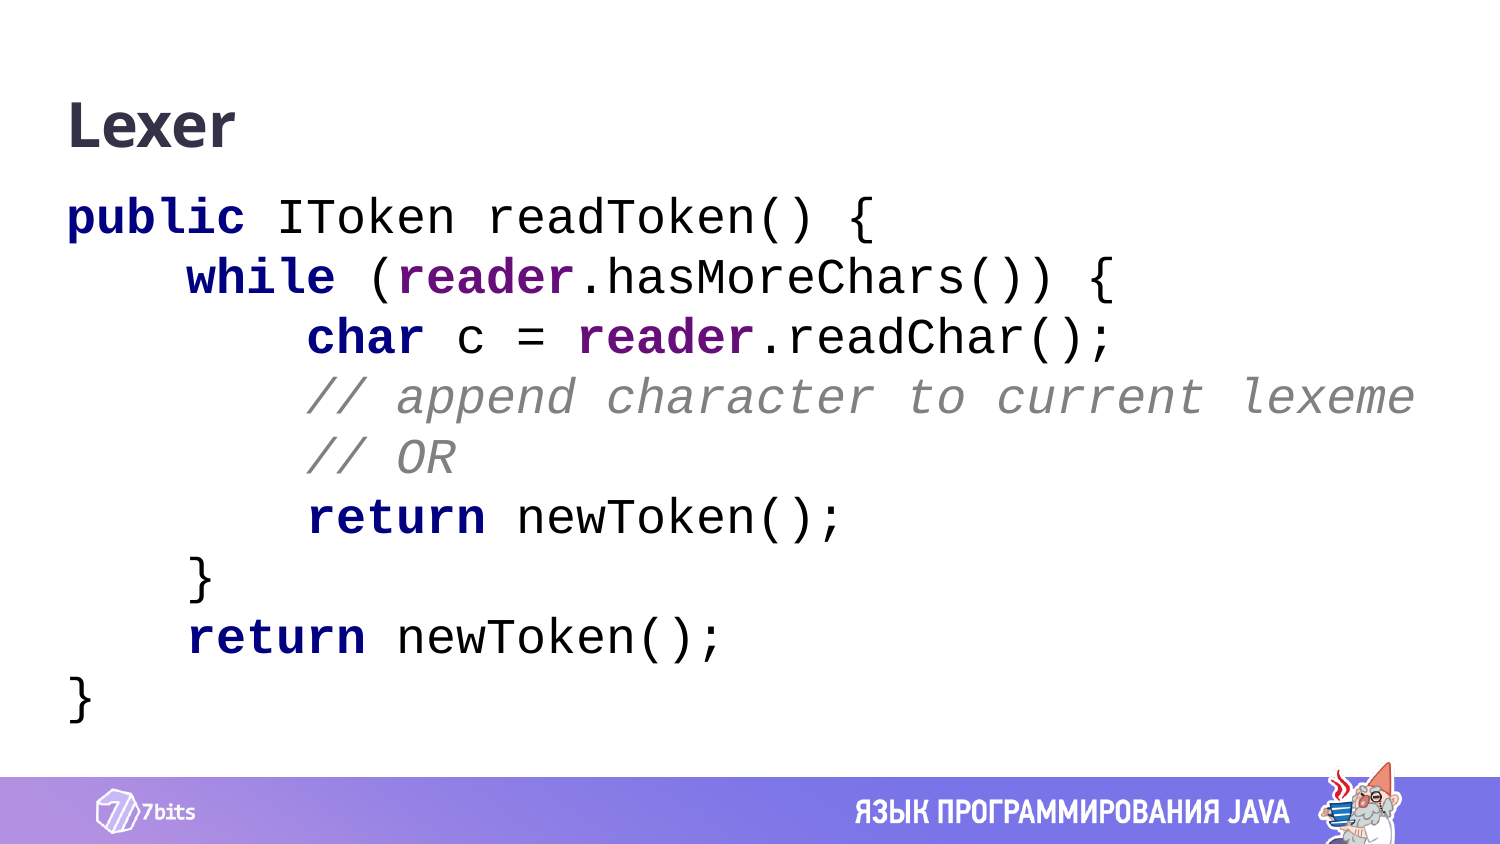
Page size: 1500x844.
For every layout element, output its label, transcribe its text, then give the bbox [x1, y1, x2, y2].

title Lexer [51, 69, 1449, 164]
picture [0, 717, 1500, 844]
list public IToken readToken() { while (reader.hasMoreChars()) { char c = reader.readChar(); // append character to current lexeme // OR return newToken(); } return newToken(); } [51, 168, 1449, 745]
